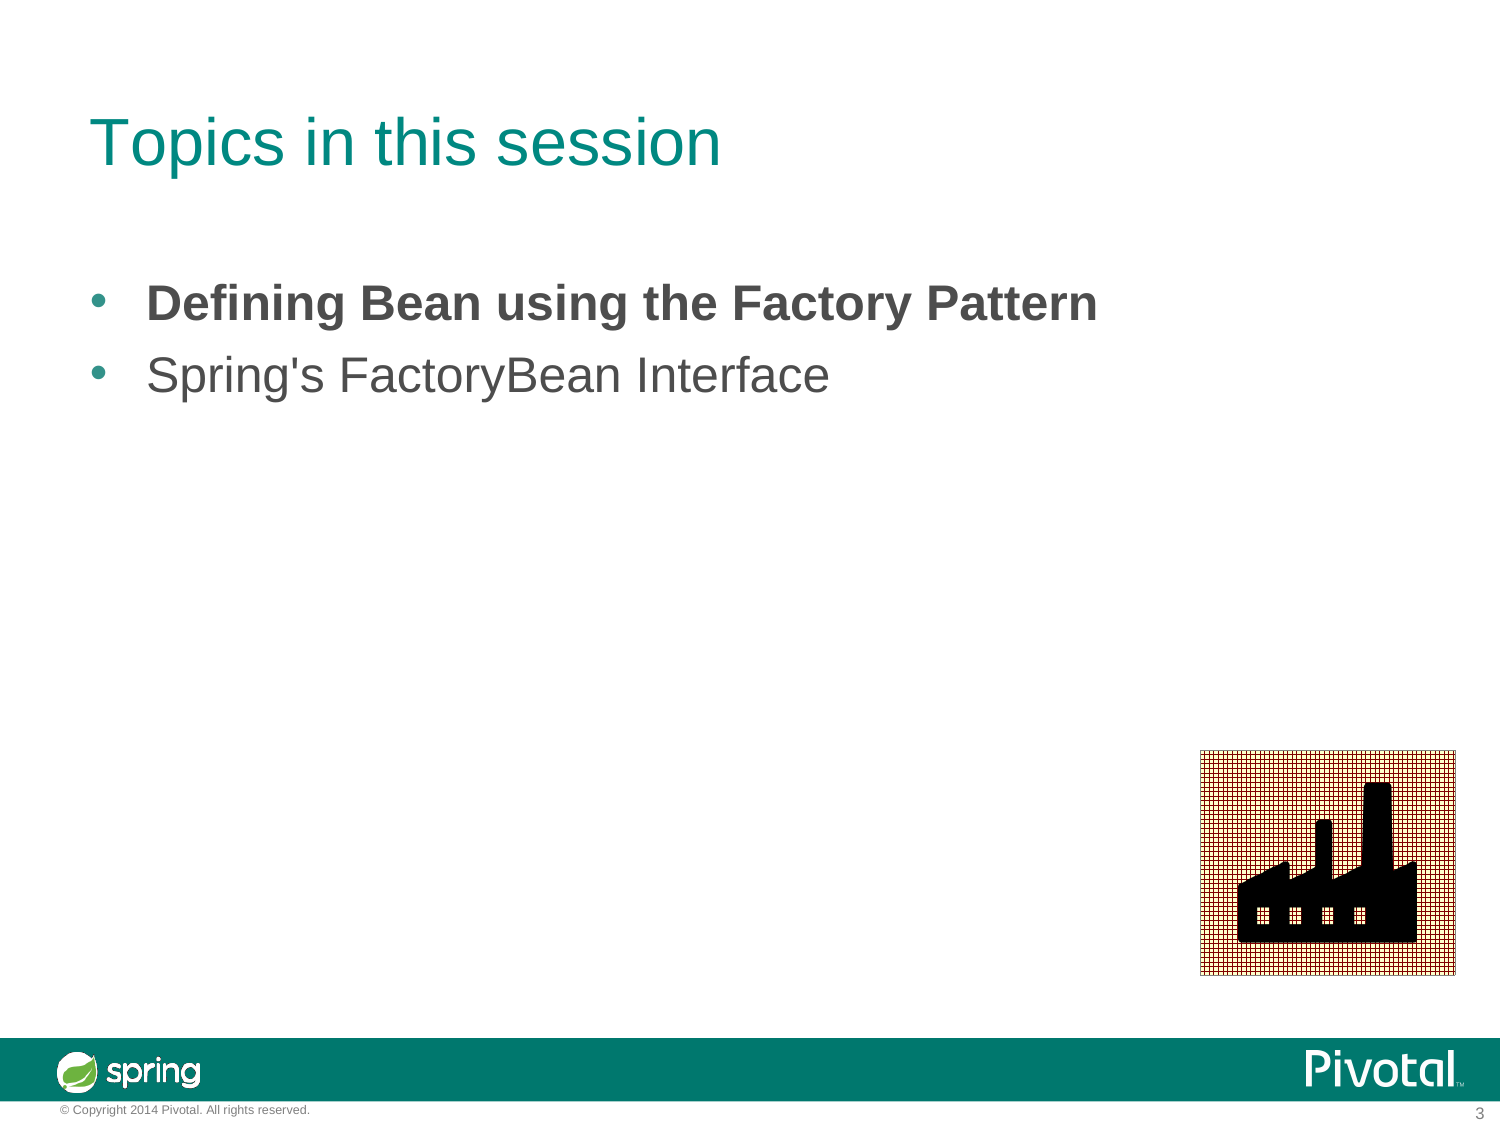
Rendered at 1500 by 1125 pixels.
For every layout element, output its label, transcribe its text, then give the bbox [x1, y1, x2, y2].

picture [1306, 1050, 1464, 1087]
text_box [1200, 750, 1456, 976]
list Defining Bean using the Factory Pattern Spring's FactoryBean Interface [75, 262, 1426, 773]
title Topics in this session [75, 45, 1426, 233]
picture [32, 1041, 210, 1103]
picture [1238, 782, 1417, 943]
